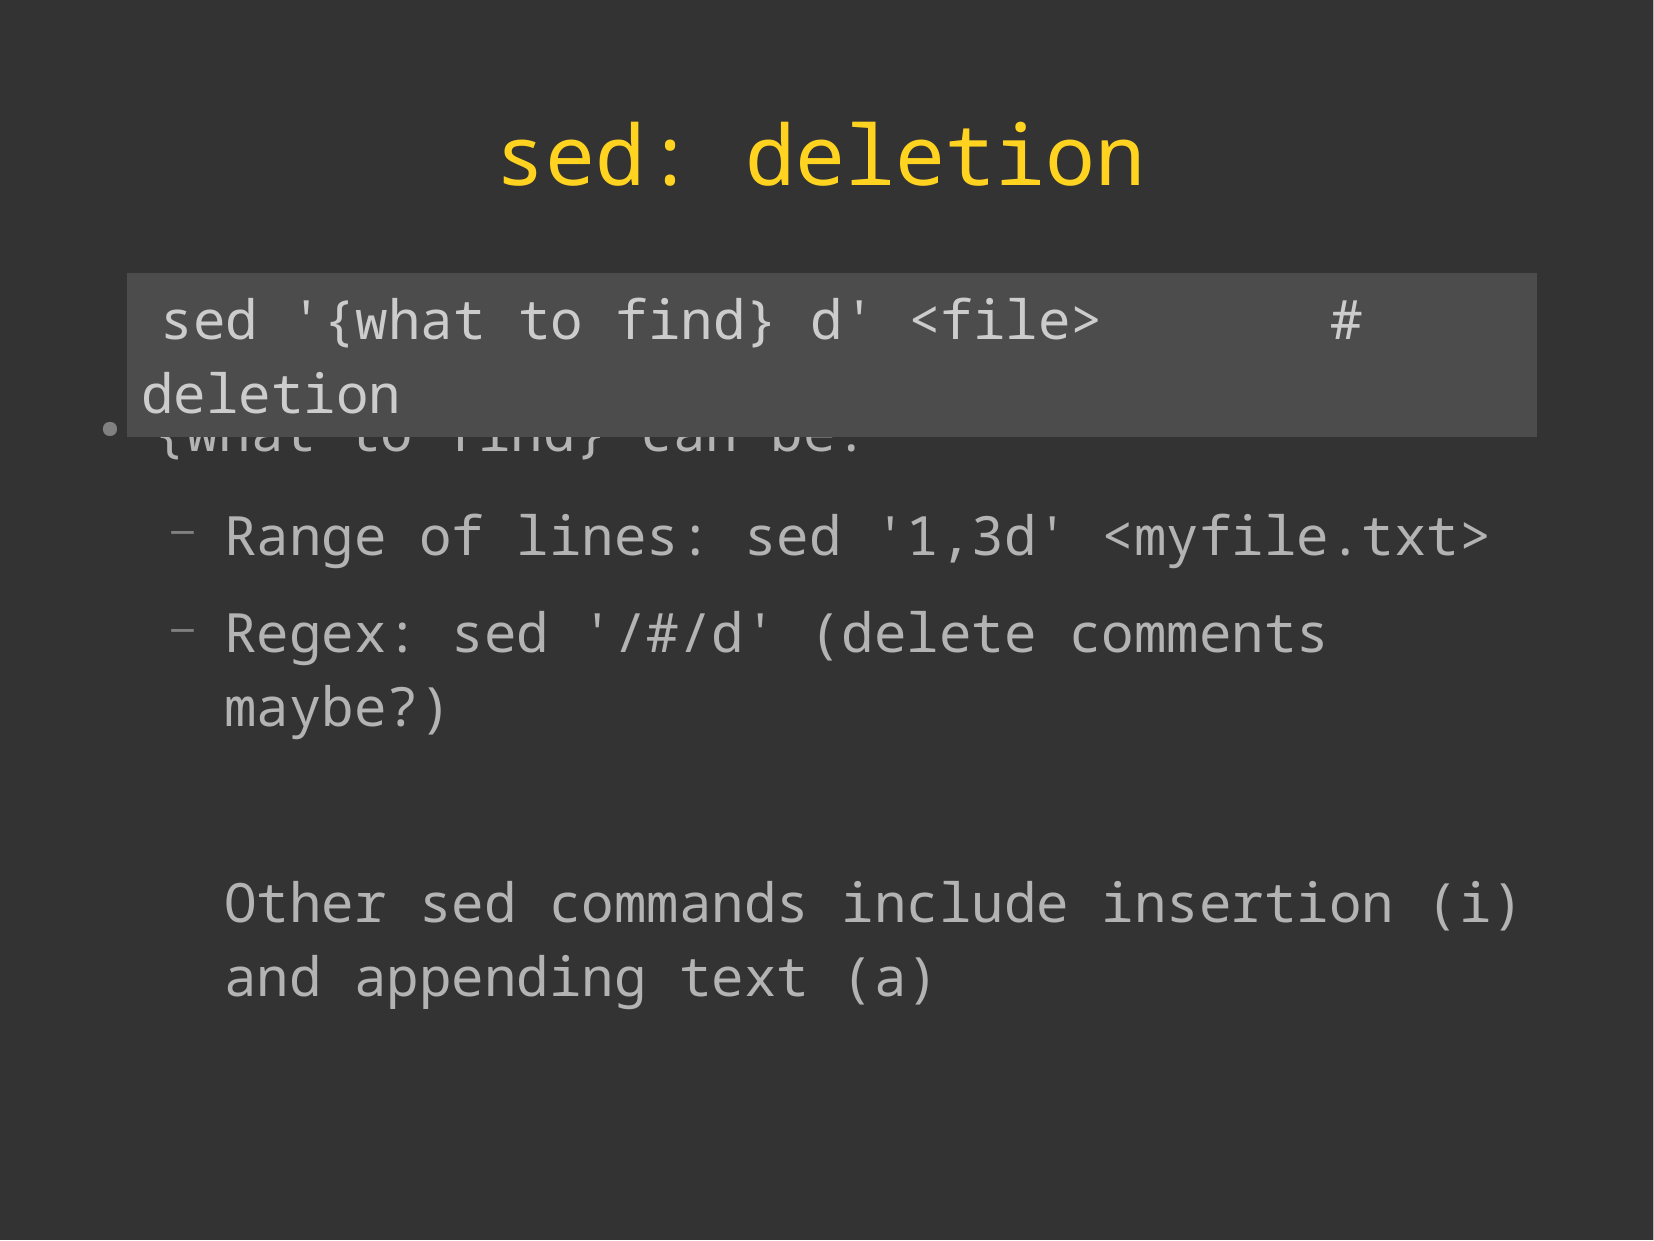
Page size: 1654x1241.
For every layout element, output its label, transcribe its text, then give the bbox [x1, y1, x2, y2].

list {what to find} can be: Range of lines: sed '1,3d' <myfile.txt> Regex: sed '/#/d' (delete comments maybe?) Other sed commands include insertion (i) and appending text (a) [82, 290, 1538, 1156]
title sed: deletion [76, 49, 1565, 257]
table_header sed '{what to find} d' <file> # deletion [127, 274, 1537, 437]
